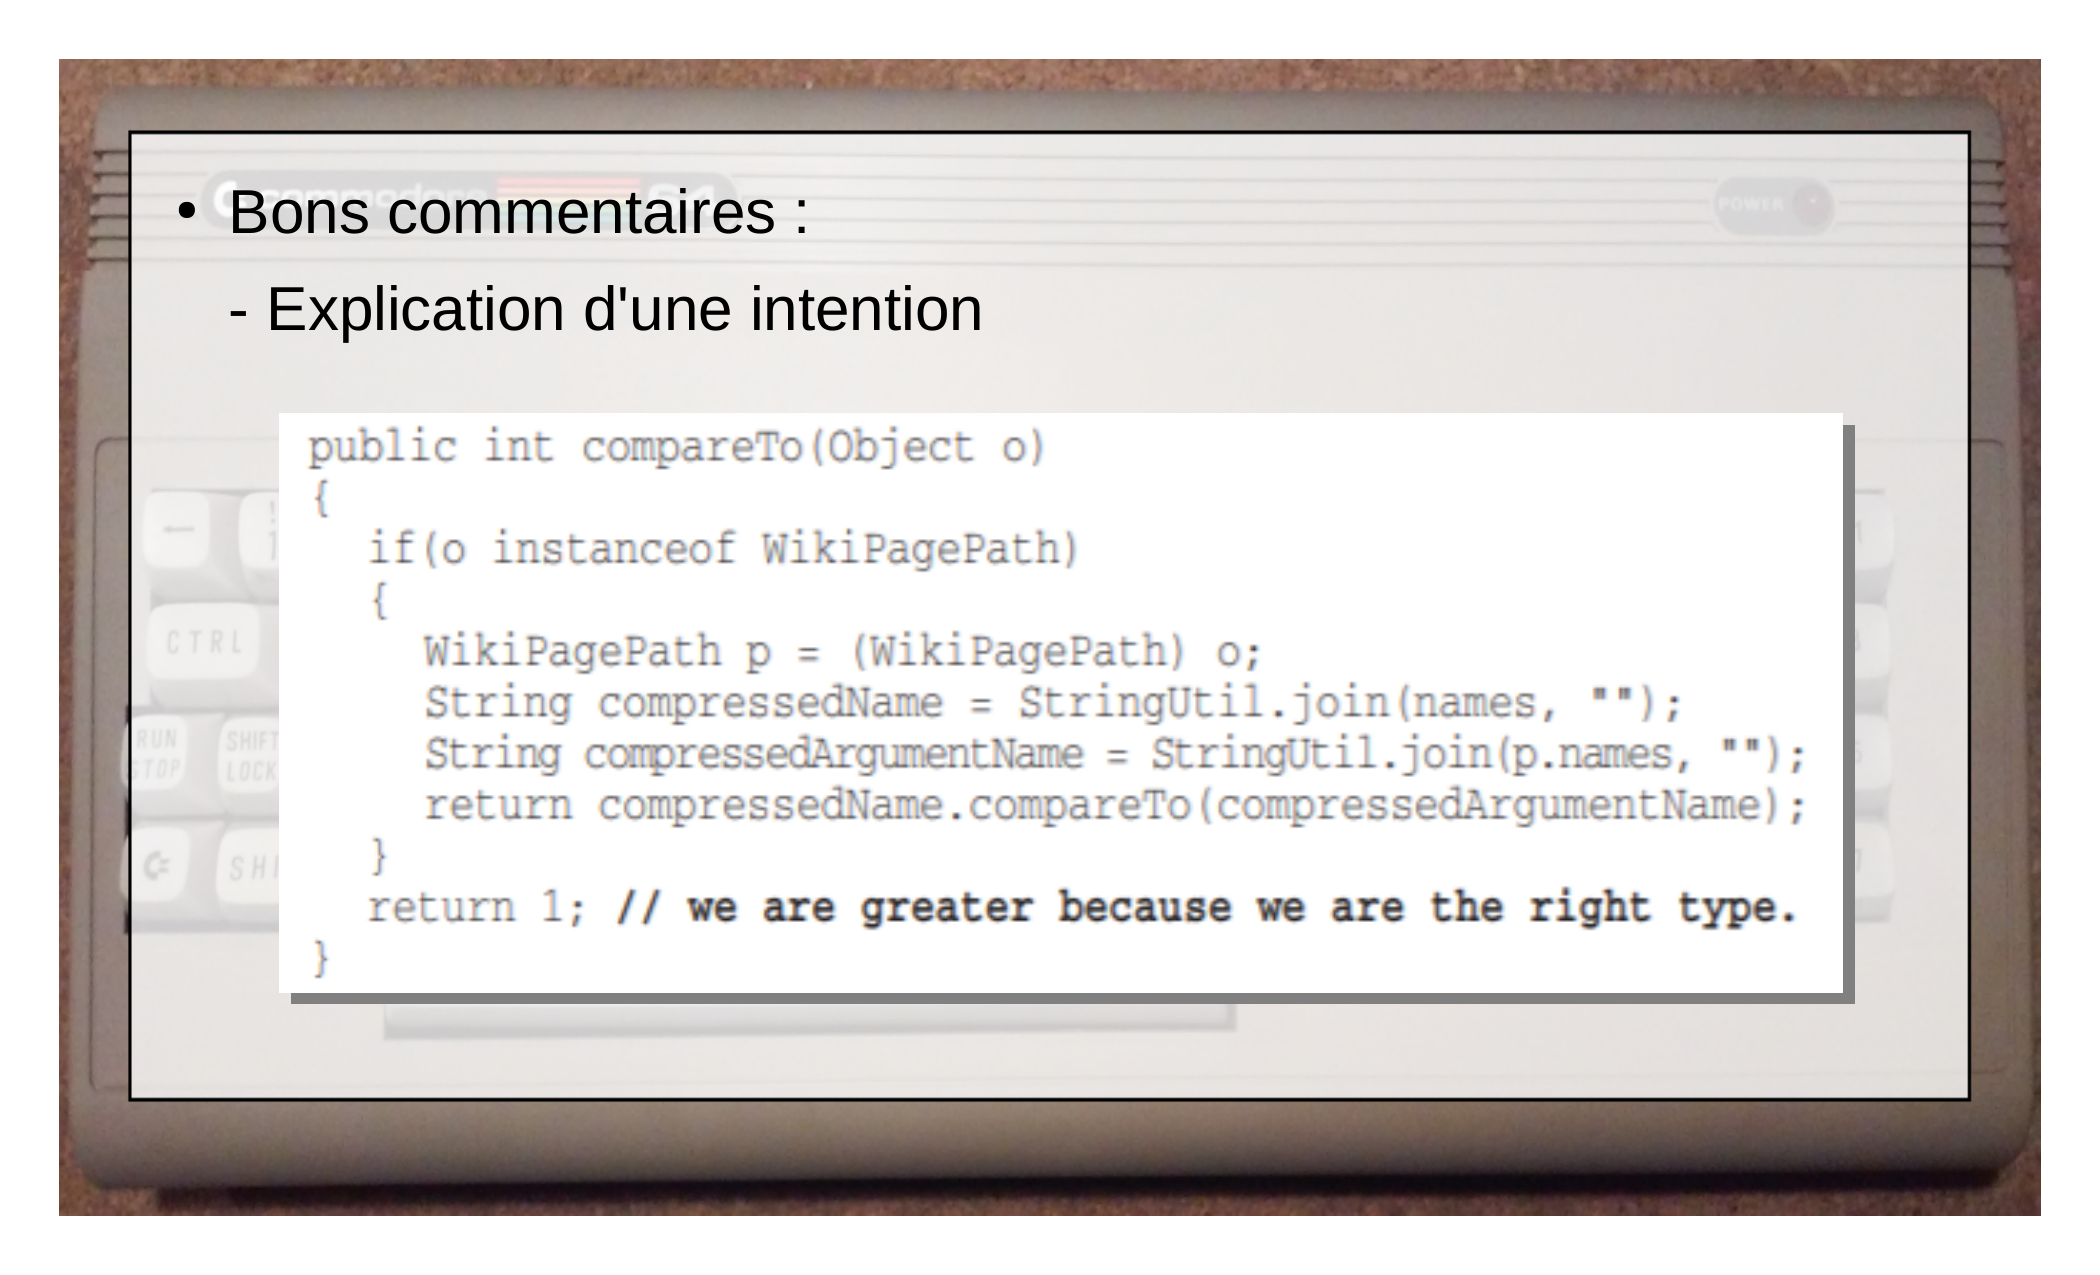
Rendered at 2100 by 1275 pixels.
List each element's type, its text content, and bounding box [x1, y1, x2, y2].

list Bons commentaires : - Explication d'une intention [158, 177, 1942, 1094]
picture [59, 59, 2041, 1216]
